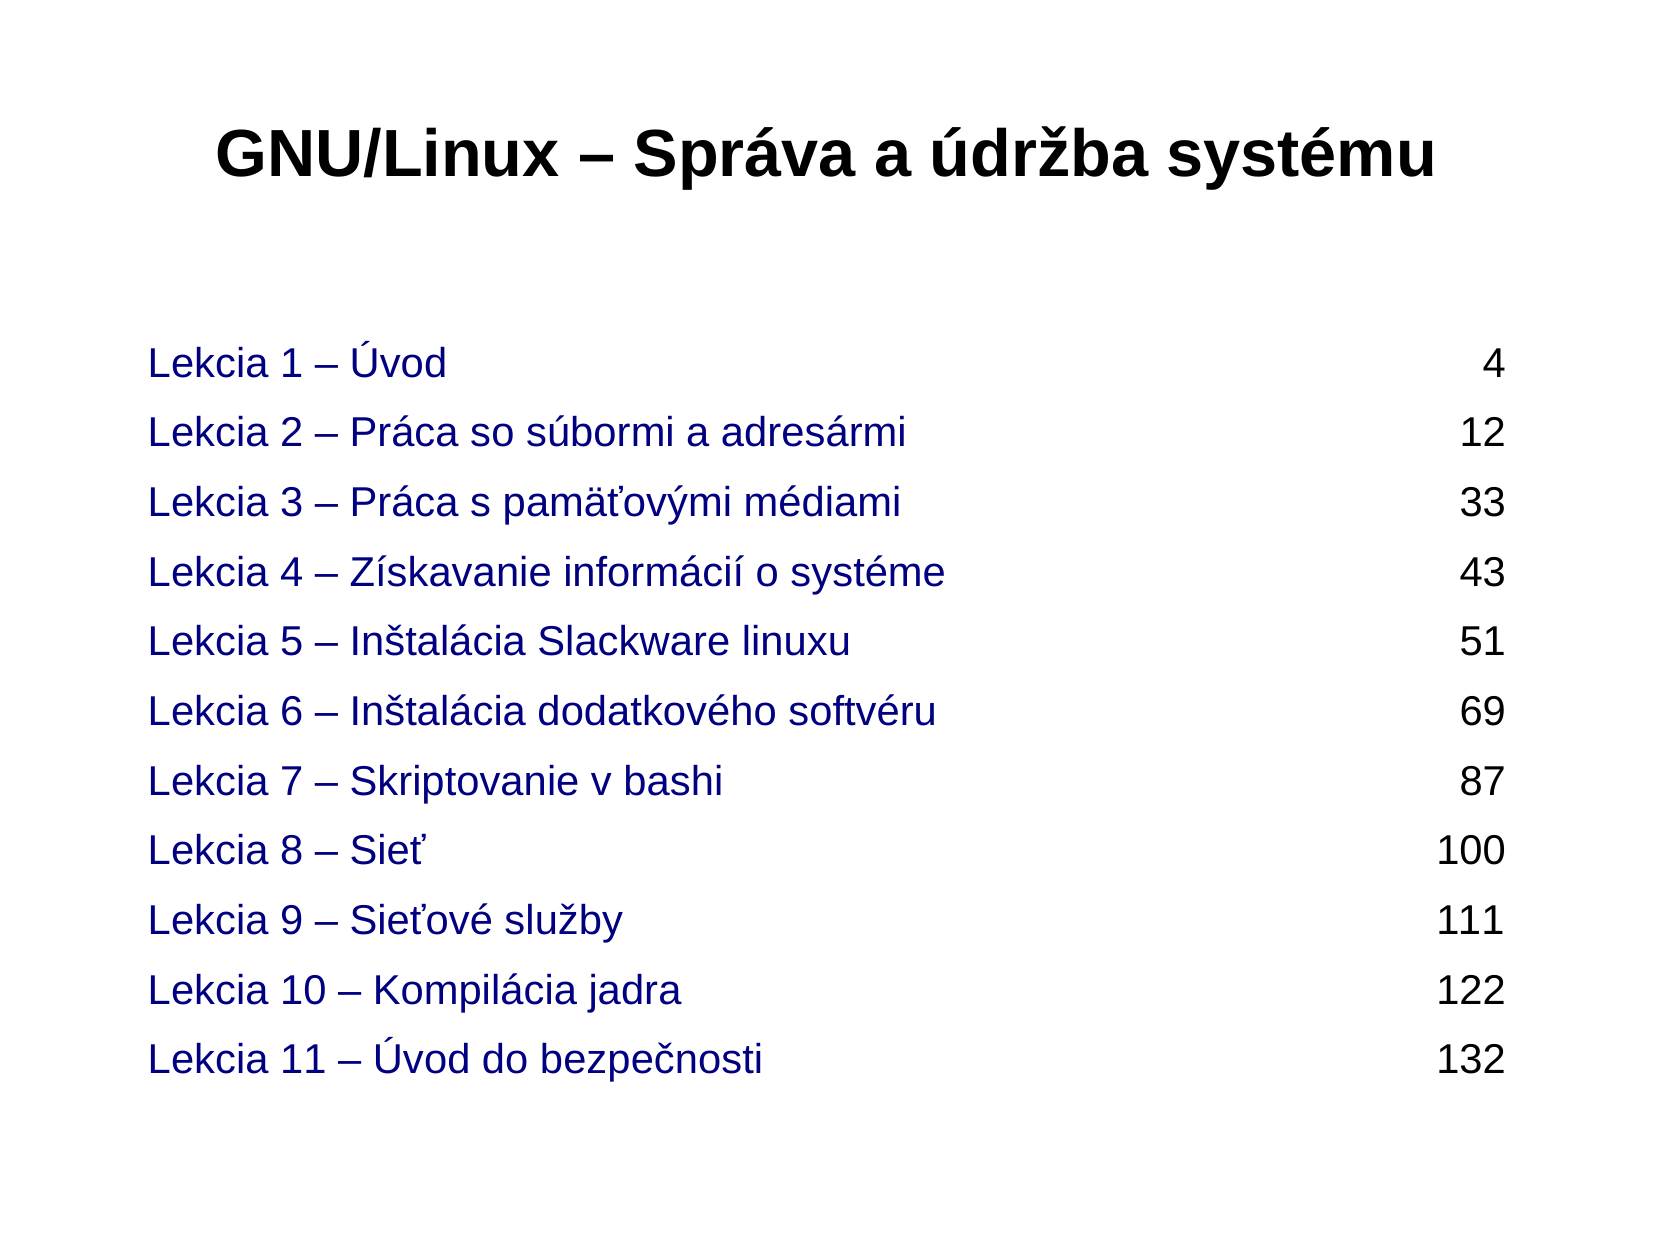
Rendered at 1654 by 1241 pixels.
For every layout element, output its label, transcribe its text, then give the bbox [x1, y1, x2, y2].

subtitle Lekcia 1 – Úvod Lekcia 2 – Práca so súbormi a adresármi Lekcia 3 – Práca s pamäťovými médiami Lekcia 4 – Získavanie informácií o systéme Lekcia 5 – Inštalácia Slackware linuxu Lekcia 6 – Inštalácia dodatkového softvéru Lekcia 7 – Skriptovanie v bashi Lekcia 8 – Sieť Lekcia 9 – Sieťové služby Lekcia 10 – Kompilácia jadra Lekcia 11 – Úvod do bezpečnosti [147, 297, 1128, 1102]
text_box 4 12 33 43 51 69 87 100 111 122 132 [1322, 297, 1506, 1102]
title GNU/Linux – Správa a údržba systému [82, 49, 1571, 257]
